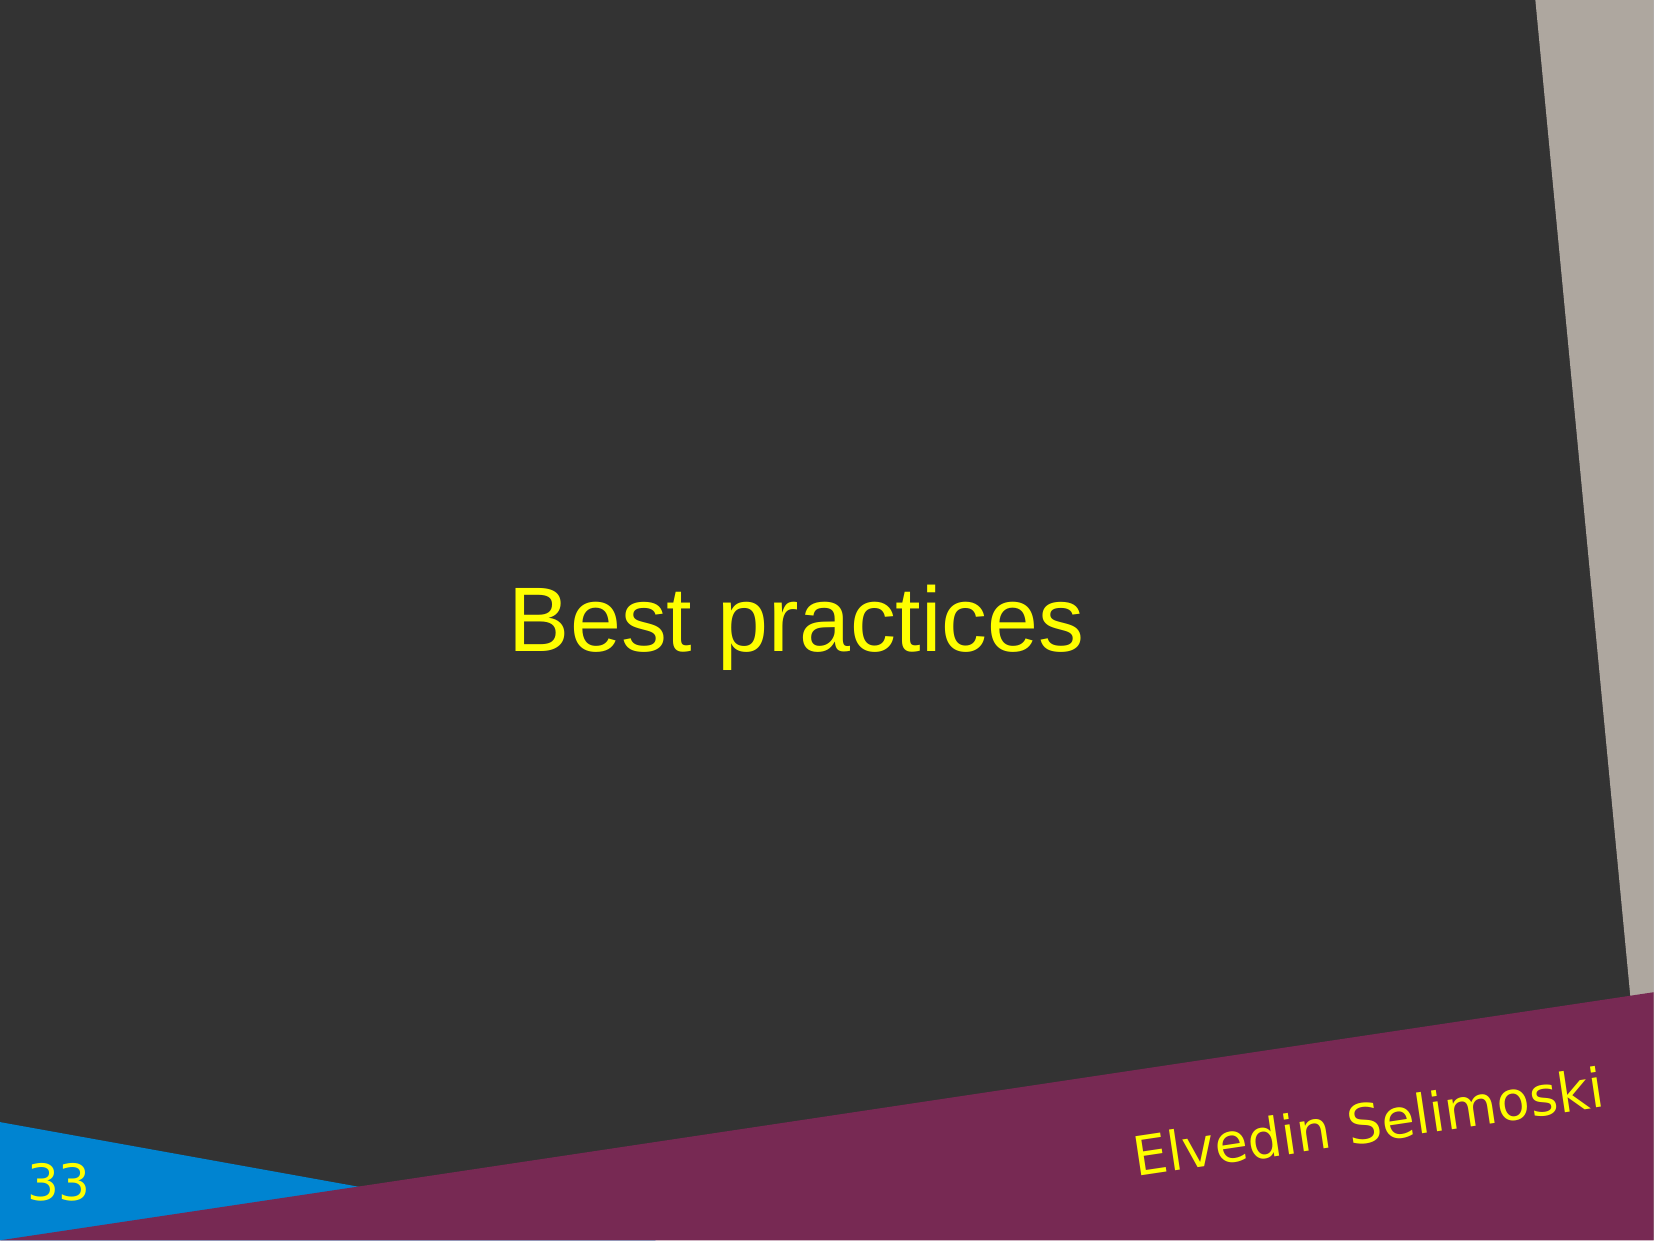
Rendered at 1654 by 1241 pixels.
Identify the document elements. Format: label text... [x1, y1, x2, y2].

title Best practices [53, 407, 1542, 833]
text_box Elvedin Selimoski [1052, 1015, 1629, 1239]
